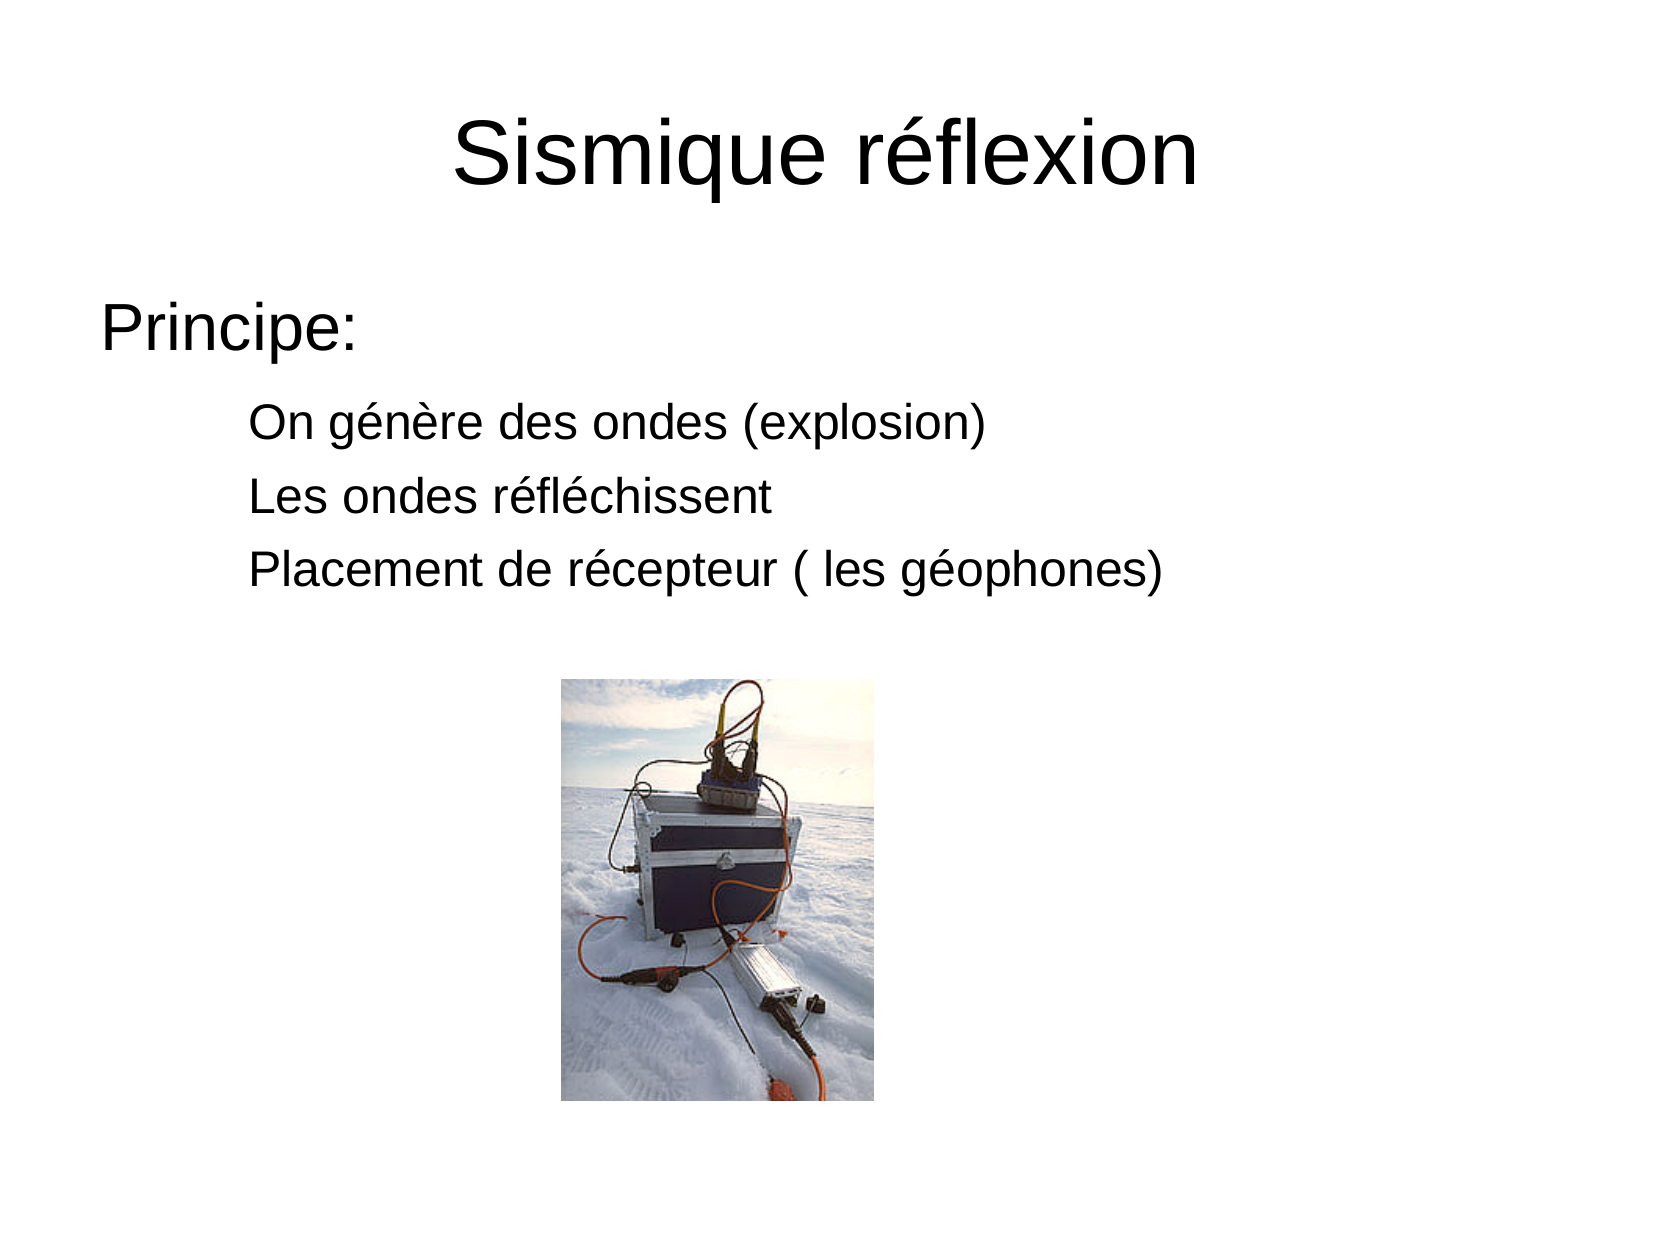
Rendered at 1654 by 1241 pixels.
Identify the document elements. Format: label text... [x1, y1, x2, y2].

picture [561, 679, 874, 1101]
list Principe: On génère des ondes (explosion) Les ondes réfléchissent Placement de récepteur ( les géophones) [82, 290, 1571, 1094]
title Sismique réflexion [82, 49, 1571, 257]
